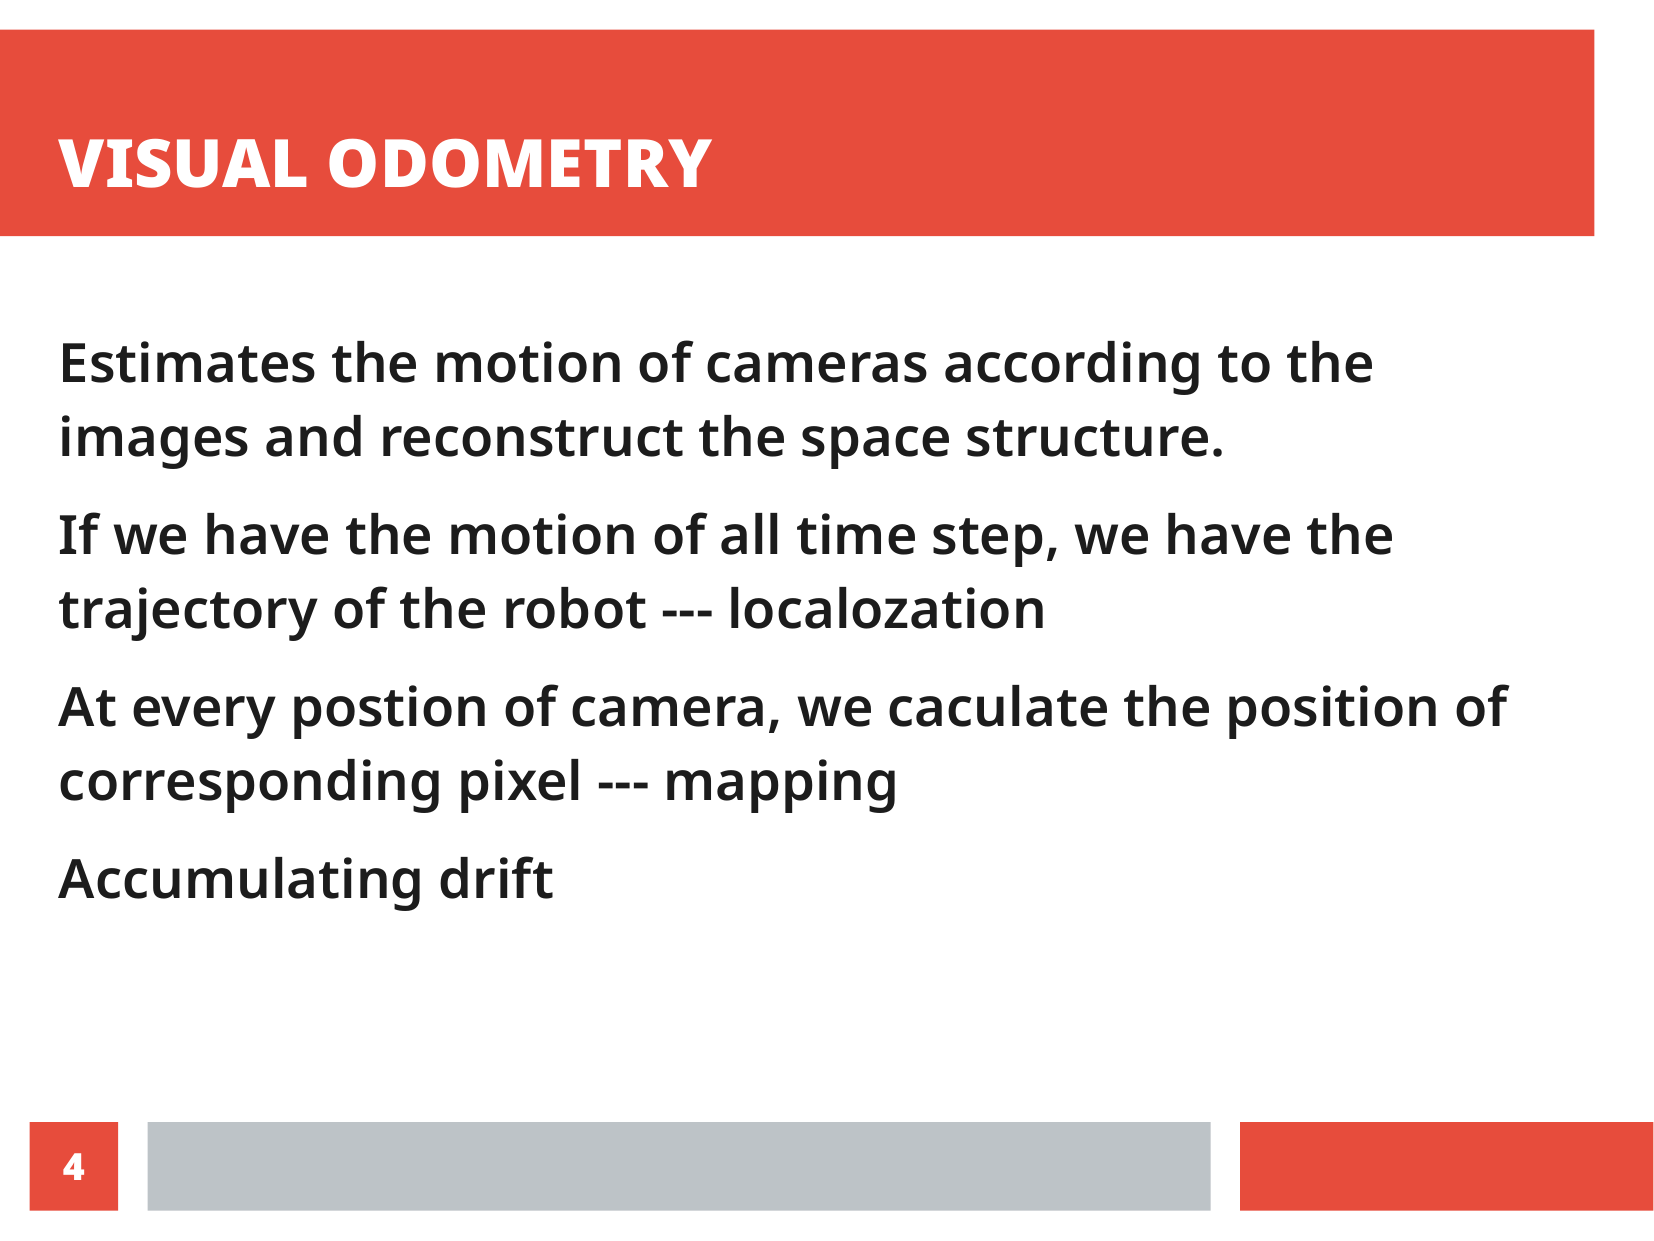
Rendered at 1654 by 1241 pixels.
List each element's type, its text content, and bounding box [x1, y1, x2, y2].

title VISUAL ODOMETRY [59, 59, 1595, 207]
list Estimates the motion of cameras according to the images and reconstruct the space structure. If we have the motion of all time step, we have the trajectory of the robot --- localozation At every postion of camera, we caculate the position of corresponding pixel --- mapping Accumulating drift [59, 324, 1565, 1093]
